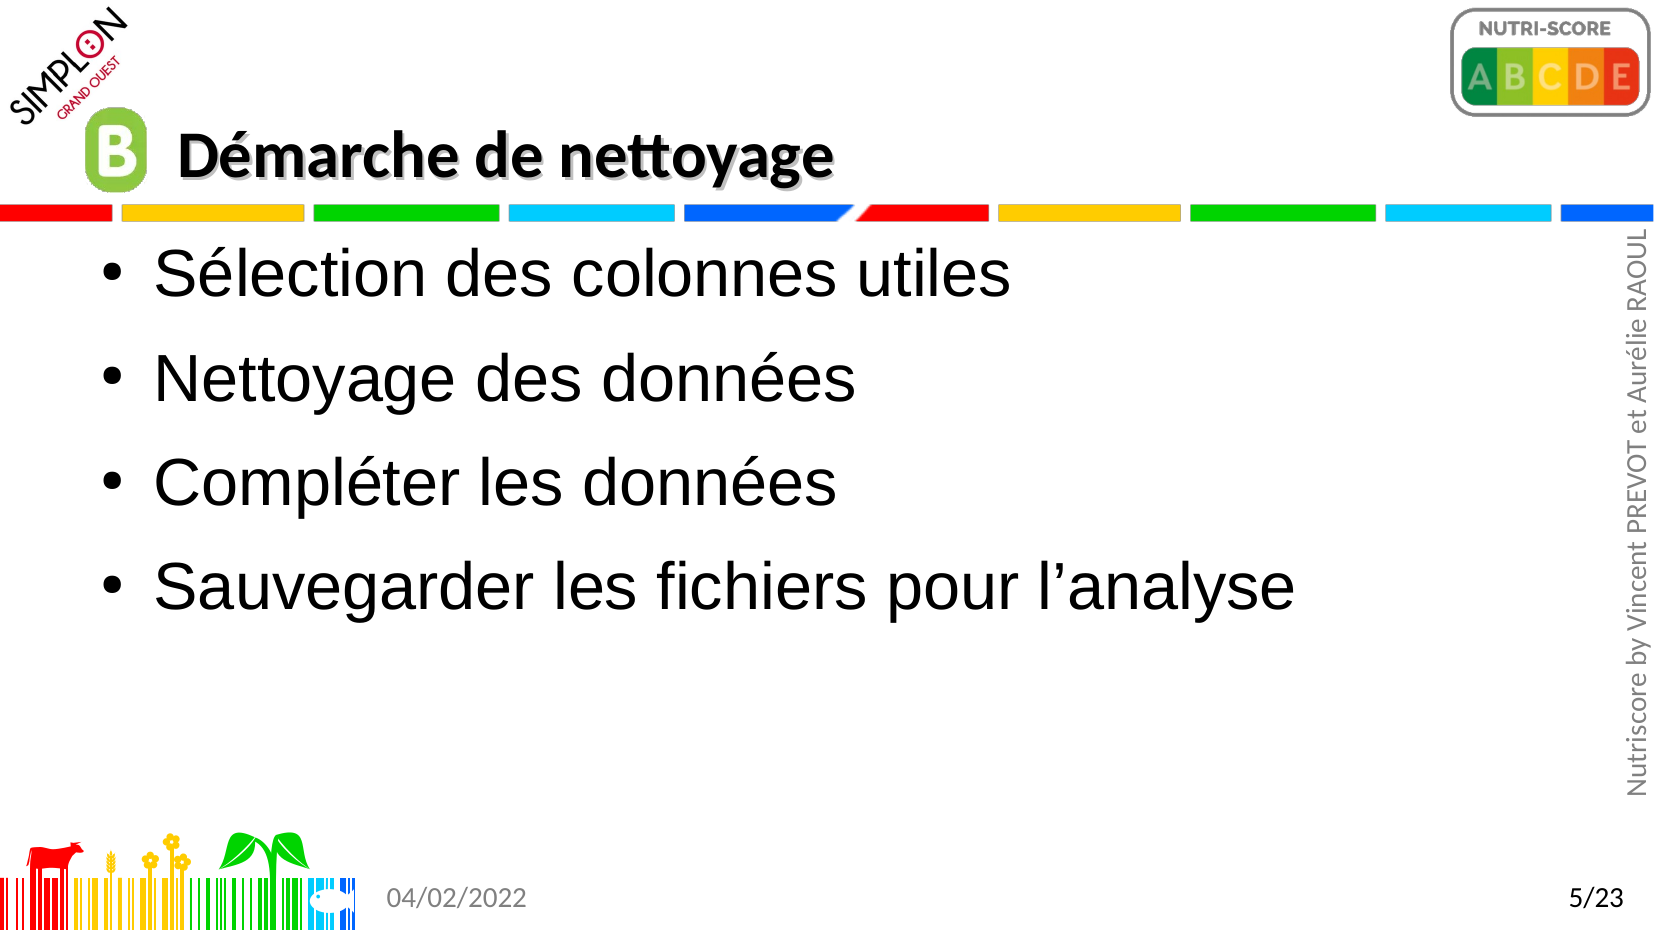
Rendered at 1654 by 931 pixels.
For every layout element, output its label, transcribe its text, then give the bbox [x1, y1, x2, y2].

title Démarche de nettoyage [177, 108, 1571, 213]
picture [1448, 4, 1654, 119]
picture [2, 2, 147, 147]
picture [84, 106, 148, 195]
list Sélection des colonnes utiles Nettoyage des données Compléter les données Sauvegarder les fichiers pour l’analyse [82, 236, 1571, 827]
picture [0, 200, 1654, 225]
picture [0, 826, 355, 930]
